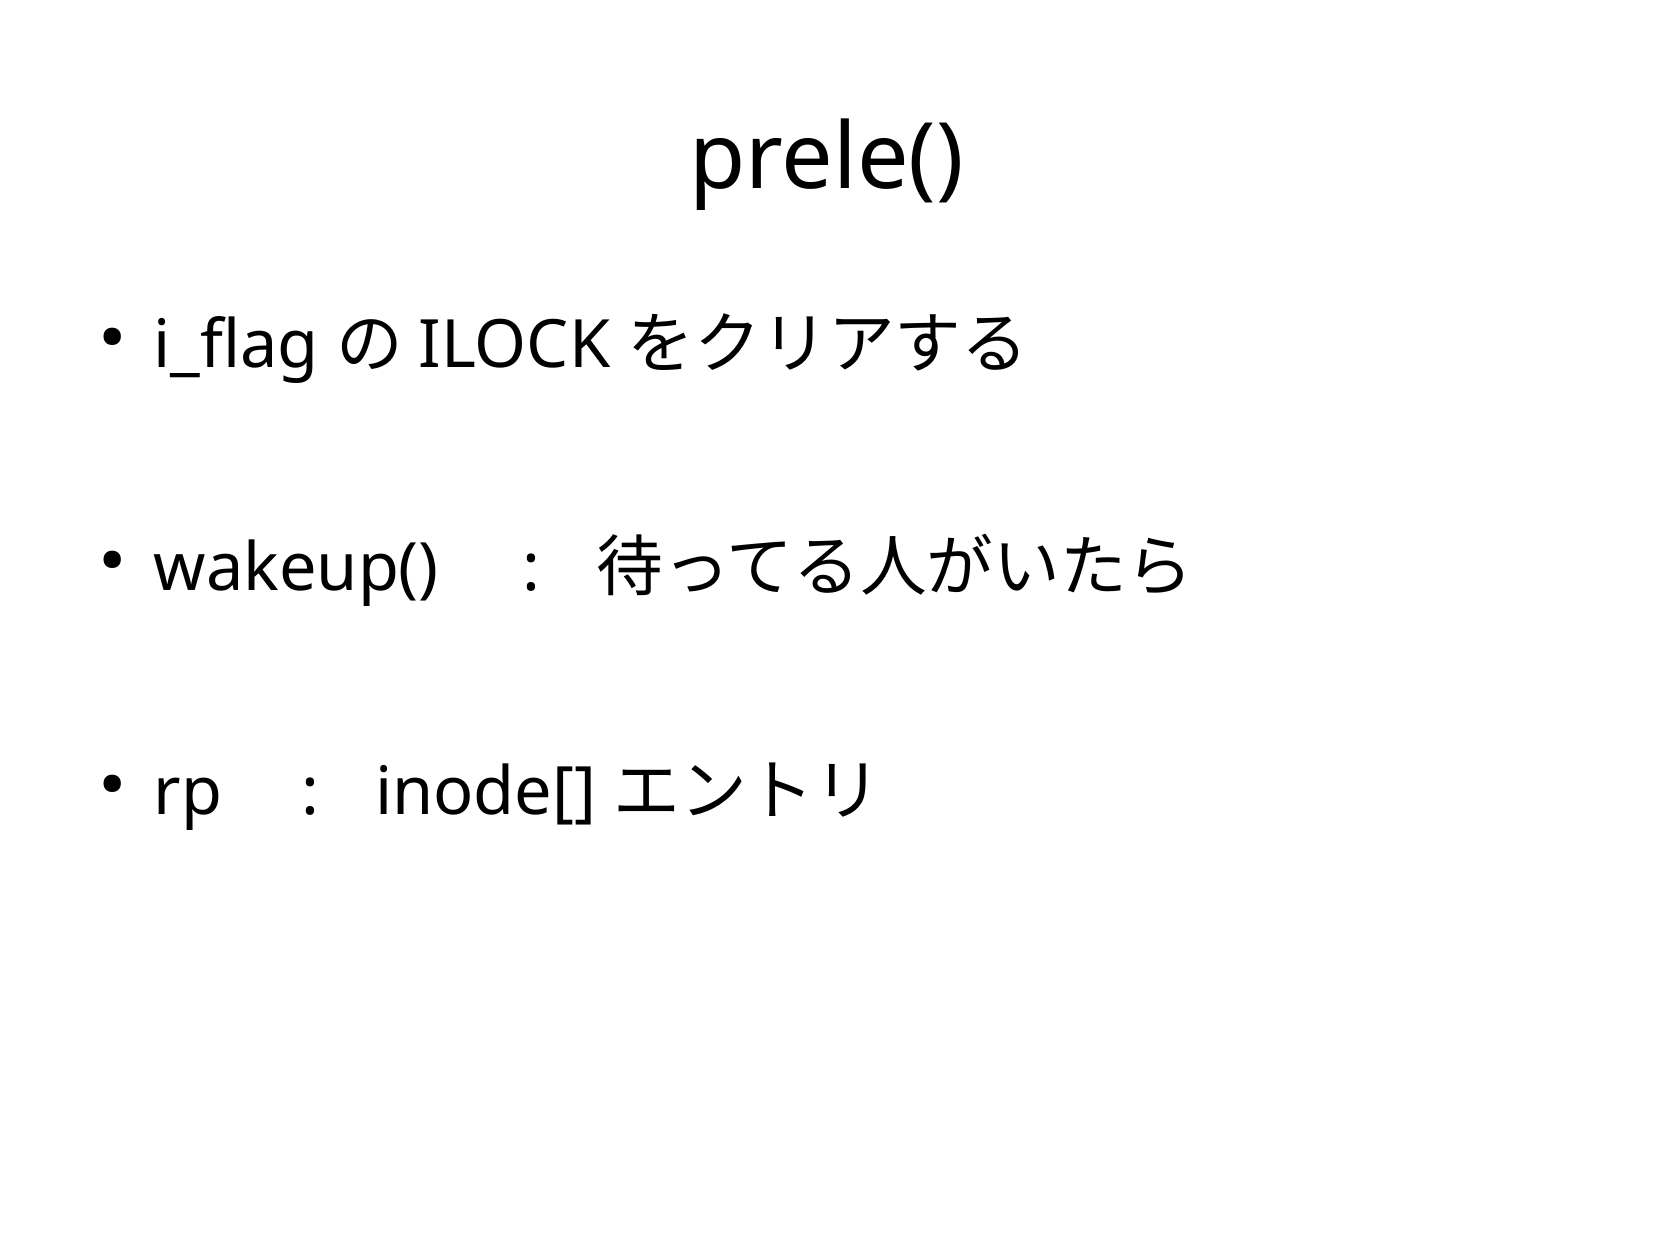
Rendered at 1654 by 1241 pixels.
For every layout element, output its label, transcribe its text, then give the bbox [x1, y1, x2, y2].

list i_flag の ILOCK をクリアする wakeup() : 待ってる人がいたら rp : inode[] エントリ [82, 290, 1585, 1170]
title prele() [82, 49, 1571, 257]
